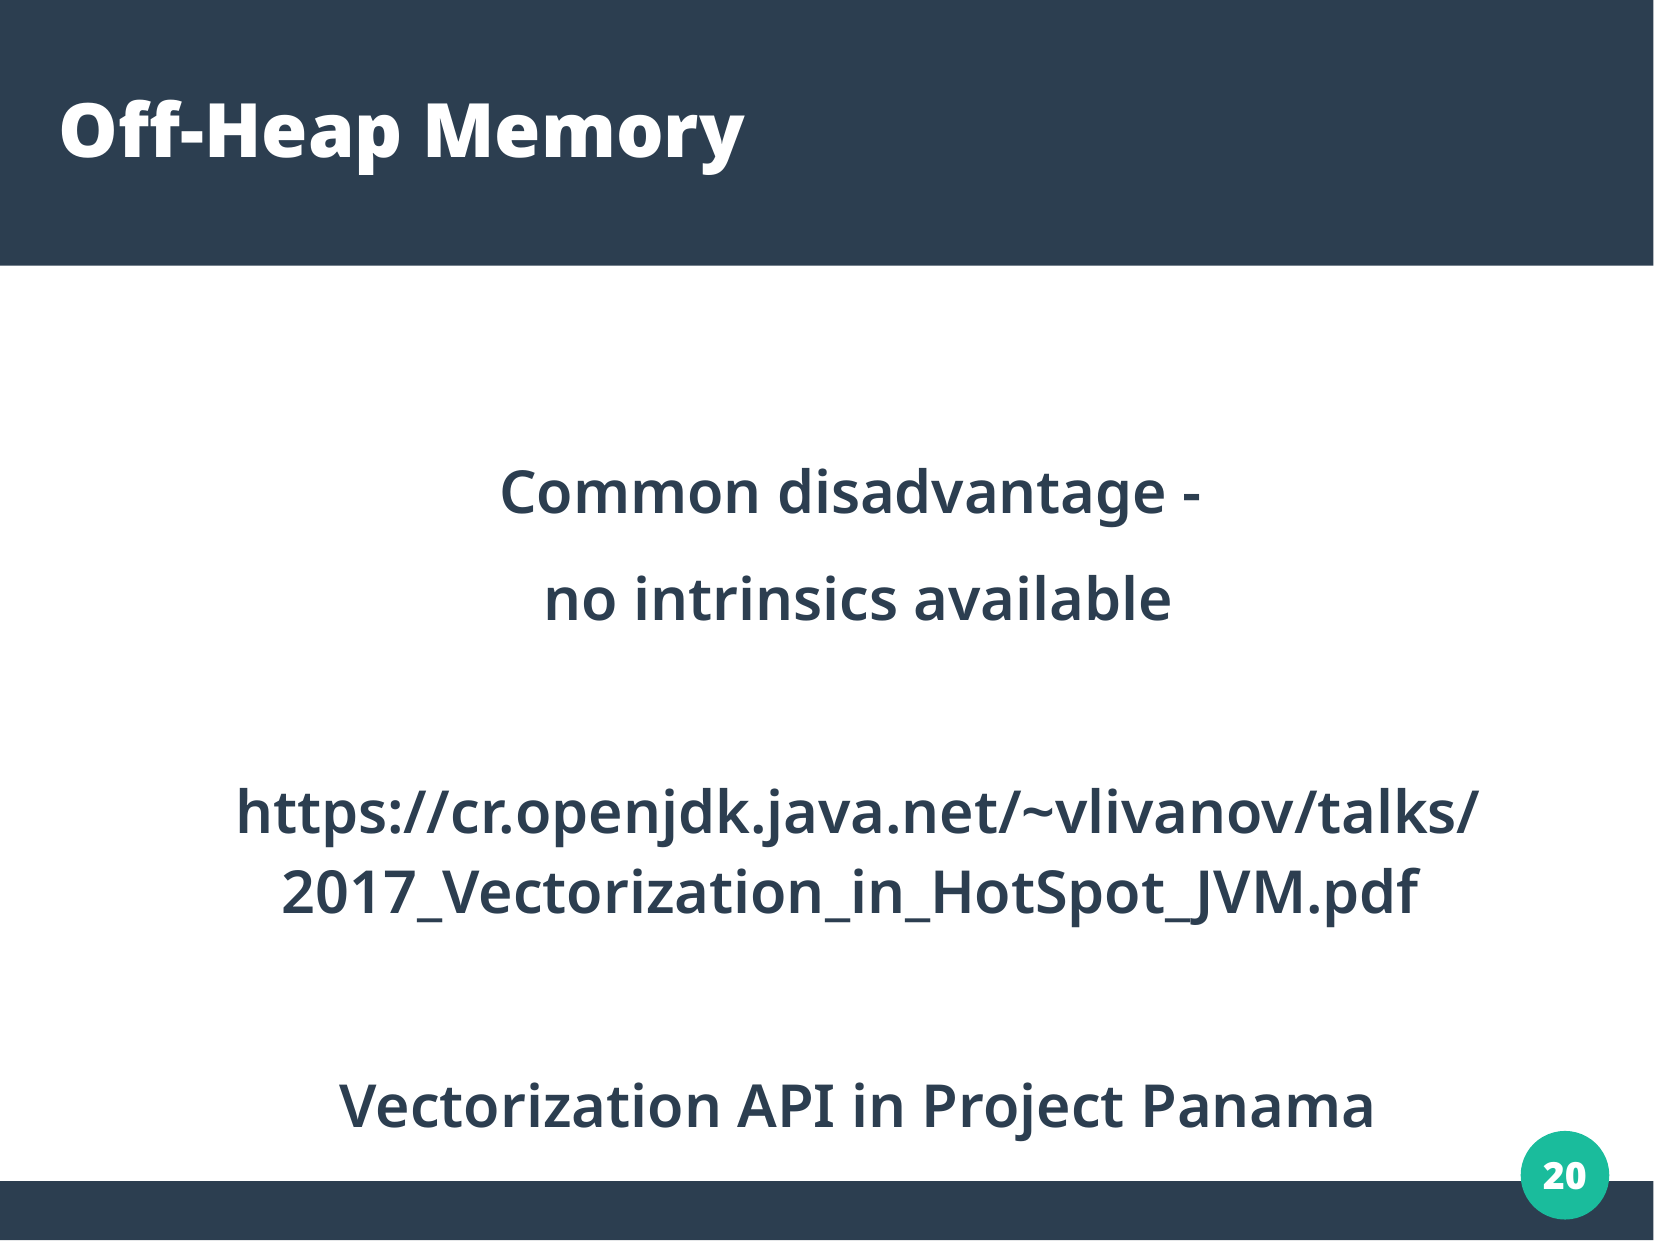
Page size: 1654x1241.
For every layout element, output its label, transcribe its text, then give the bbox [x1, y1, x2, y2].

list Common disadvantage - no intrinsics available https://cr.openjdk.java.net/~vlivanov/talks/2017_Vectorization_in_HotSpot_JVM.pdf Vectorization API in Project Panama [59, 450, 1595, 1152]
title Off-Heap Memory [59, 49, 1595, 207]
